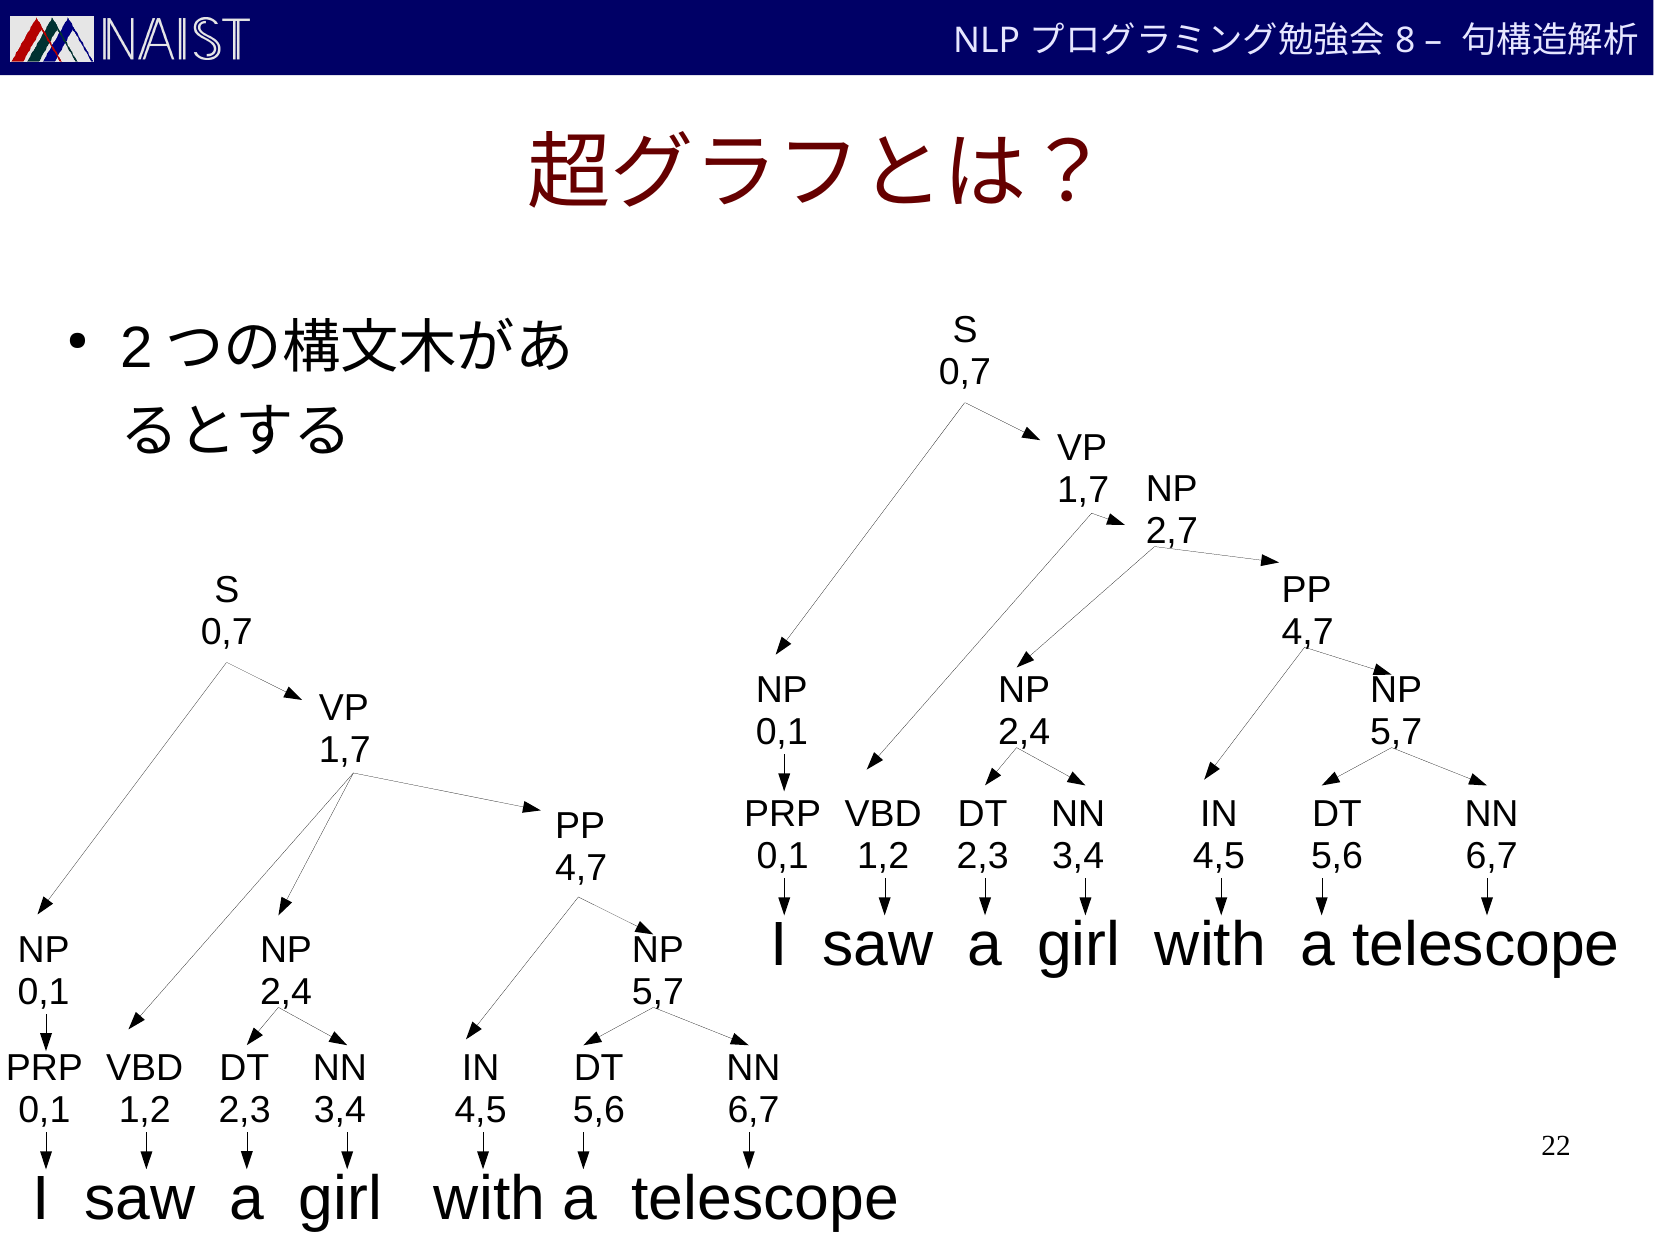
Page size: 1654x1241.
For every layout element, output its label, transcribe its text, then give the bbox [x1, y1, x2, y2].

text_box S 0,7 [924, 300, 1006, 400]
text_box VP 1,7 [1042, 418, 1124, 518]
text_box I saw a girl with a telescope [755, 901, 1636, 987]
text_box PP 4,7 [540, 796, 623, 896]
text_box PRP 0,1 [0, 1038, 91, 1138]
text_box NP 0,1 [2, 920, 85, 1020]
text_box DT 5,6 [558, 1038, 640, 1138]
text_box NP 0,1 [741, 661, 823, 760]
title 超グラフとは？ [75, 69, 1564, 261]
text_box NN 6,7 [1449, 785, 1534, 884]
text_box NP 5,7 [617, 920, 699, 1020]
text_box NP 2,7 [1131, 460, 1213, 560]
text_box I saw a girl with a telescope [17, 1155, 915, 1241]
list 2つの構文木があるとする [49, 300, 601, 424]
text_box IN 4,5 [1178, 785, 1260, 884]
text_box PRP 0,1 [729, 785, 829, 884]
text_box DT 2,3 [203, 1038, 286, 1138]
text_box DT 2,3 [941, 785, 1024, 884]
text_box NN 6,7 [711, 1038, 796, 1138]
text_box VBD 1,2 [829, 785, 937, 884]
text_box S 0,7 [186, 560, 268, 660]
text_box NP 2,4 [983, 661, 1066, 760]
text_box NP 2,4 [245, 920, 327, 1020]
text_box NN 3,4 [298, 1038, 382, 1138]
text_box IN 4,5 [439, 1038, 522, 1138]
text_box PP 4,7 [1266, 560, 1349, 660]
text_box NN 3,4 [1036, 785, 1121, 884]
text_box VBD 1,2 [91, 1038, 199, 1138]
text_box NP 5,7 [1355, 661, 1438, 760]
text_box DT 5,6 [1296, 785, 1378, 884]
picture [102, 17, 251, 60]
text_box VP 1,7 [304, 678, 386, 778]
picture [10, 16, 94, 62]
